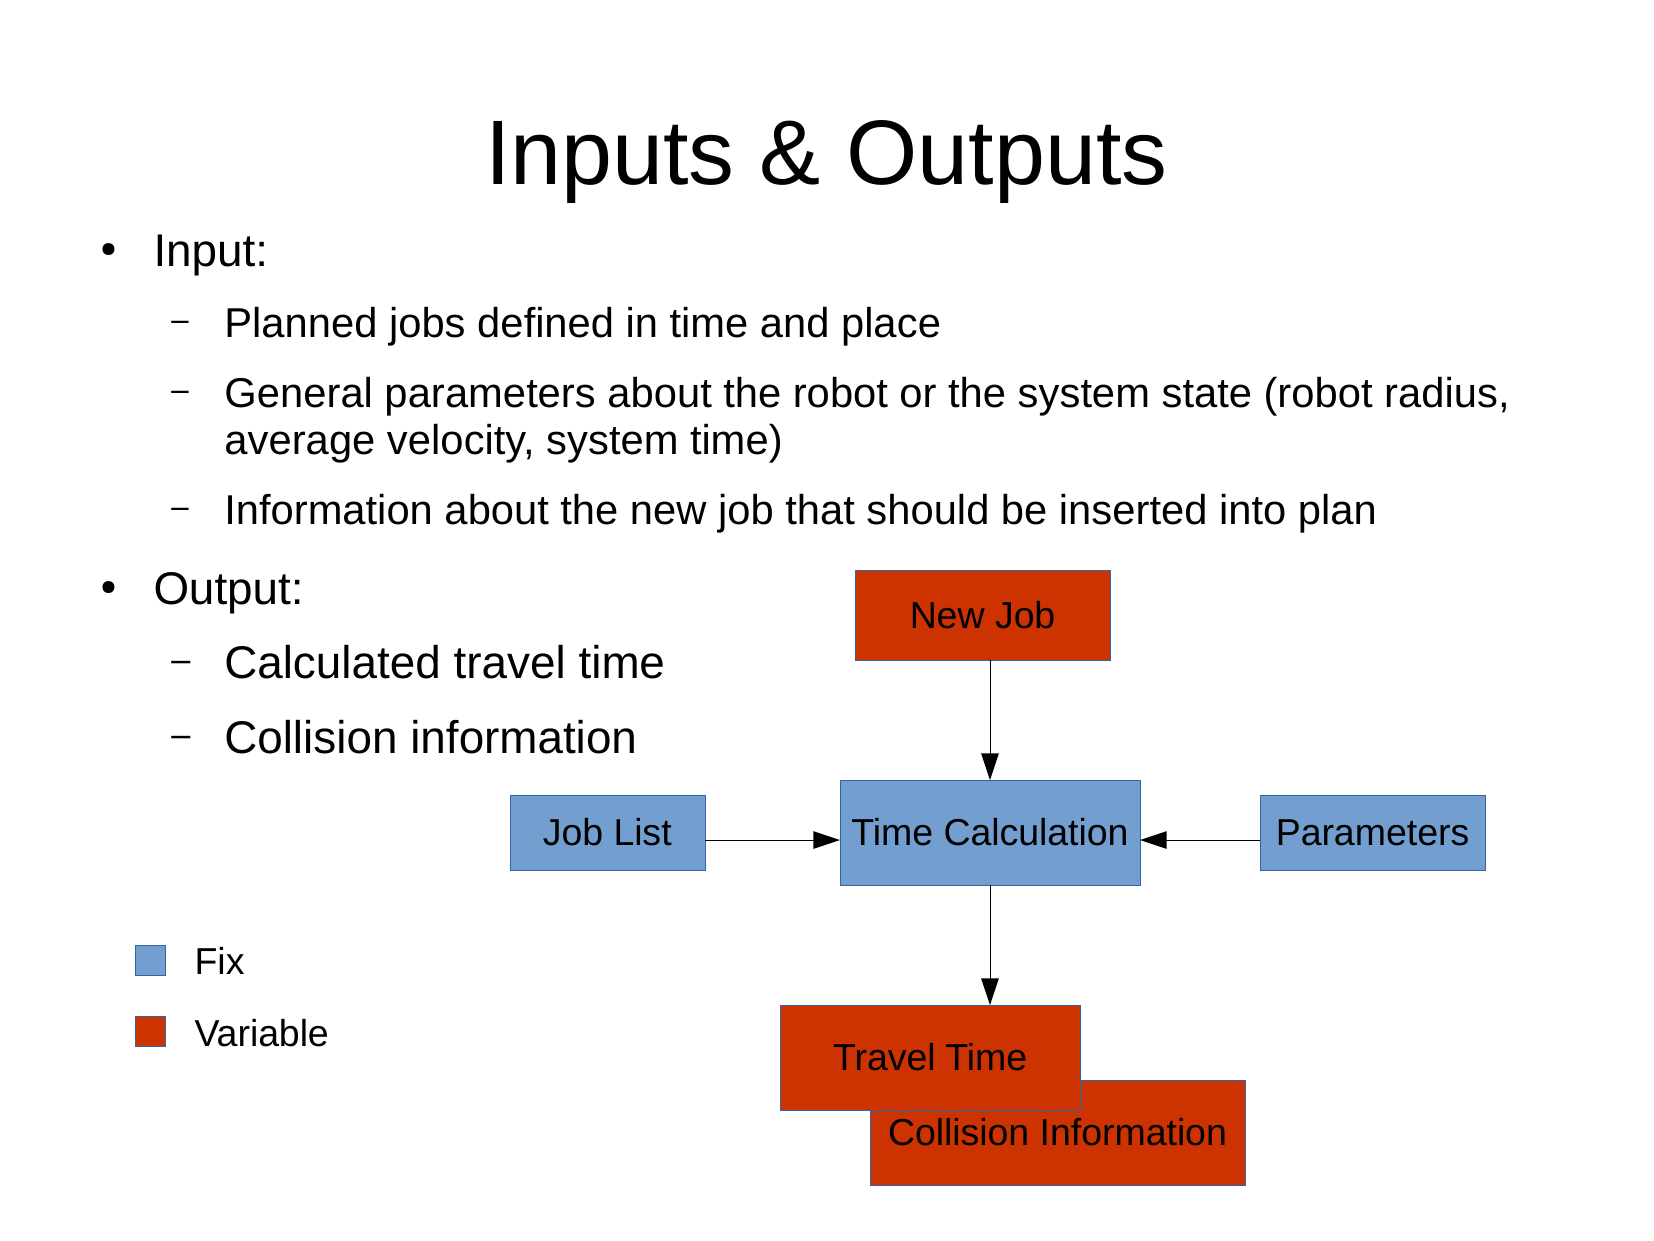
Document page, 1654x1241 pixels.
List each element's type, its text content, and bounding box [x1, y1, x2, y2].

text_box [135, 945, 166, 976]
text_box Travel Time [780, 1005, 1081, 1111]
title Inputs & Outputs [82, 49, 1571, 225]
text_box Variable [179, 1005, 344, 1062]
list Input: Planned jobs defined in time and place General parameters about the robot or the system state (robot radius, average velocity, system time) Information about the new job that should be inserted into plan Output: Calculated travel time Collision information [82, 225, 1571, 945]
text_box Fix [179, 933, 271, 991]
text_box [135, 1016, 166, 1047]
text_box Collision Information [870, 1080, 1246, 1186]
